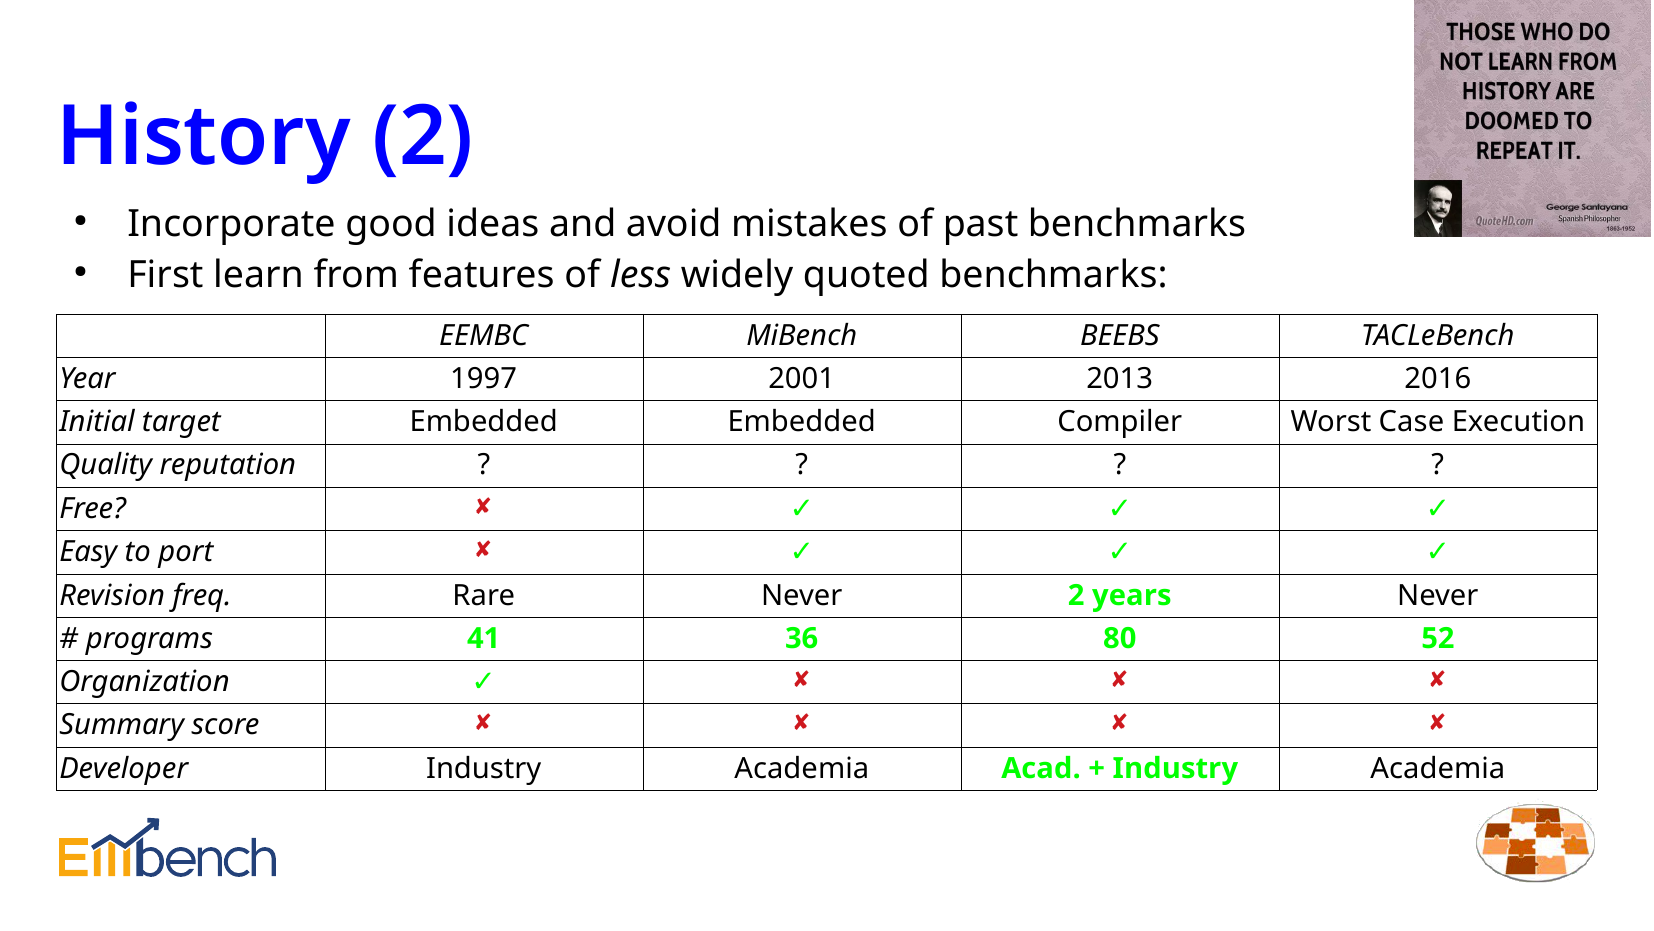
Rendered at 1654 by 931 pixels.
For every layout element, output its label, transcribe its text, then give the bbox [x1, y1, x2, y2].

table_cell  [326, 488, 643, 530]
table_cell  [326, 704, 643, 747]
picture [1414, 0, 1651, 237]
table_cell 41 [326, 618, 643, 660]
table_cell Developer [57, 748, 325, 790]
table_cell  [1280, 661, 1597, 703]
table_cell ? [1280, 445, 1597, 487]
table_cell Rare [326, 575, 643, 617]
table_header MiBench [644, 315, 961, 357]
table_cell Embedded [644, 401, 961, 444]
table_cell Worst Case Execution [1280, 401, 1597, 444]
table_cell Never [1280, 575, 1597, 617]
picture [1476, 798, 1595, 883]
table_cell Industry [326, 748, 643, 790]
table_cell  [1280, 704, 1597, 747]
table_cell 2 years [962, 575, 1279, 617]
table_cell ✓ [962, 531, 1279, 574]
table_cell Quality reputation [57, 445, 325, 487]
table_header [57, 315, 325, 357]
table_header TACLeBench [1280, 315, 1597, 357]
table_cell # programs [57, 618, 325, 660]
table_cell Summary score [57, 704, 325, 747]
table_cell 80 [962, 618, 1279, 660]
table_cell ? [962, 445, 1279, 487]
table_cell Free? [57, 488, 325, 530]
table_cell  [962, 704, 1279, 747]
table_cell Embedded [326, 401, 643, 444]
table_cell Academia [644, 748, 961, 790]
table_cell Acad. + Industry [962, 748, 1279, 790]
table_cell 2013 [962, 358, 1279, 400]
table_header EEMBC [326, 315, 643, 357]
list Incorporate good ideas and avoid mistakes of past benchmarks First learn from features of less widely quoted benchmarks: [56, 196, 1598, 310]
table_cell ✓ [1280, 488, 1597, 530]
table_cell 1997 [326, 358, 643, 400]
table_cell Academia [1280, 748, 1597, 790]
table_cell ✓ [1280, 531, 1597, 574]
table_cell  [326, 531, 643, 574]
table_cell ? [326, 445, 643, 487]
table_cell  [644, 661, 961, 703]
table_cell 2016 [1280, 358, 1597, 400]
table_cell Year [57, 358, 325, 400]
table_cell Revision freq. [57, 575, 325, 617]
table_cell ? [644, 445, 961, 487]
table_cell 2001 [644, 358, 961, 400]
table_cell Initial target [57, 401, 325, 444]
table_cell ✓ [962, 488, 1279, 530]
table_cell  [962, 661, 1279, 703]
table_header BEEBS [962, 315, 1279, 357]
table_cell Organization [57, 661, 325, 703]
table_cell ✓ [644, 488, 961, 530]
title History (2) [56, 70, 1414, 194]
table_cell ✓ [644, 531, 961, 574]
table_cell ✓ [326, 661, 643, 703]
table_cell 52 [1280, 618, 1597, 660]
table_cell Compiler [962, 401, 1279, 444]
table_cell Easy to port [57, 531, 325, 574]
table_cell Never [644, 575, 961, 617]
table_cell 36 [644, 618, 961, 660]
table_cell  [644, 704, 961, 747]
